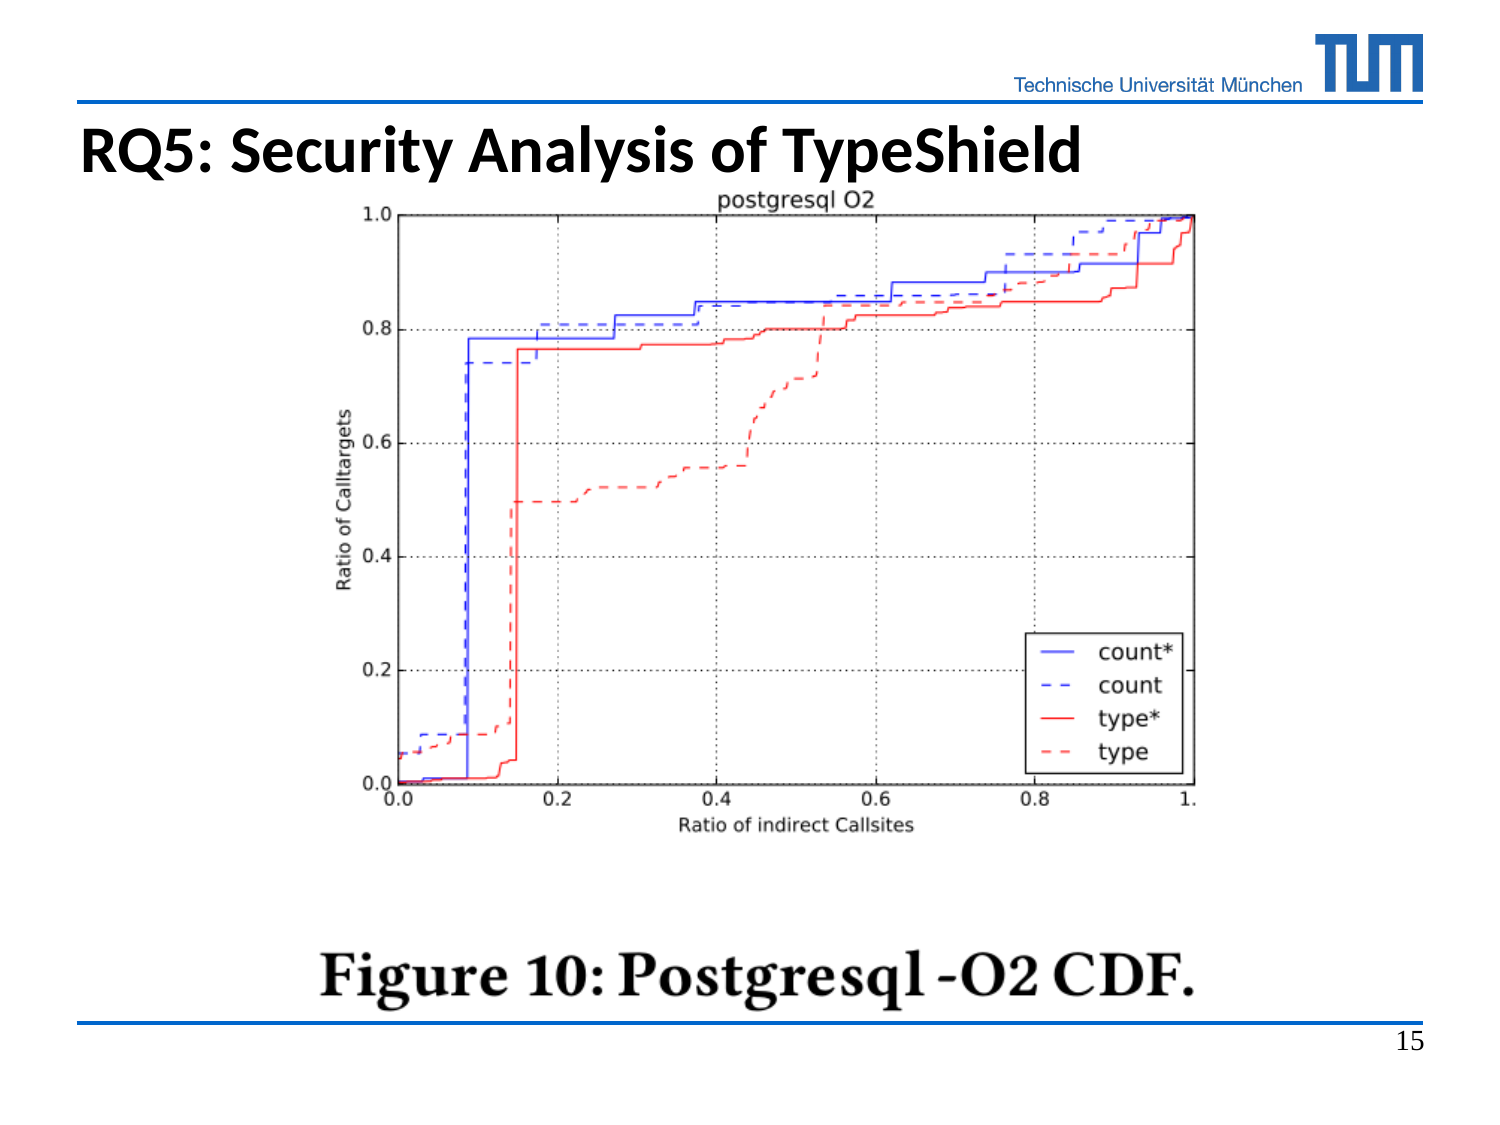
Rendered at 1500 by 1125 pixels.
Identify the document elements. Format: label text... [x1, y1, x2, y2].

picture [1014, 34, 1423, 92]
picture [311, 186, 1200, 1018]
title RQ5: Security Analysis of TypeShield [80, 112, 1419, 200]
